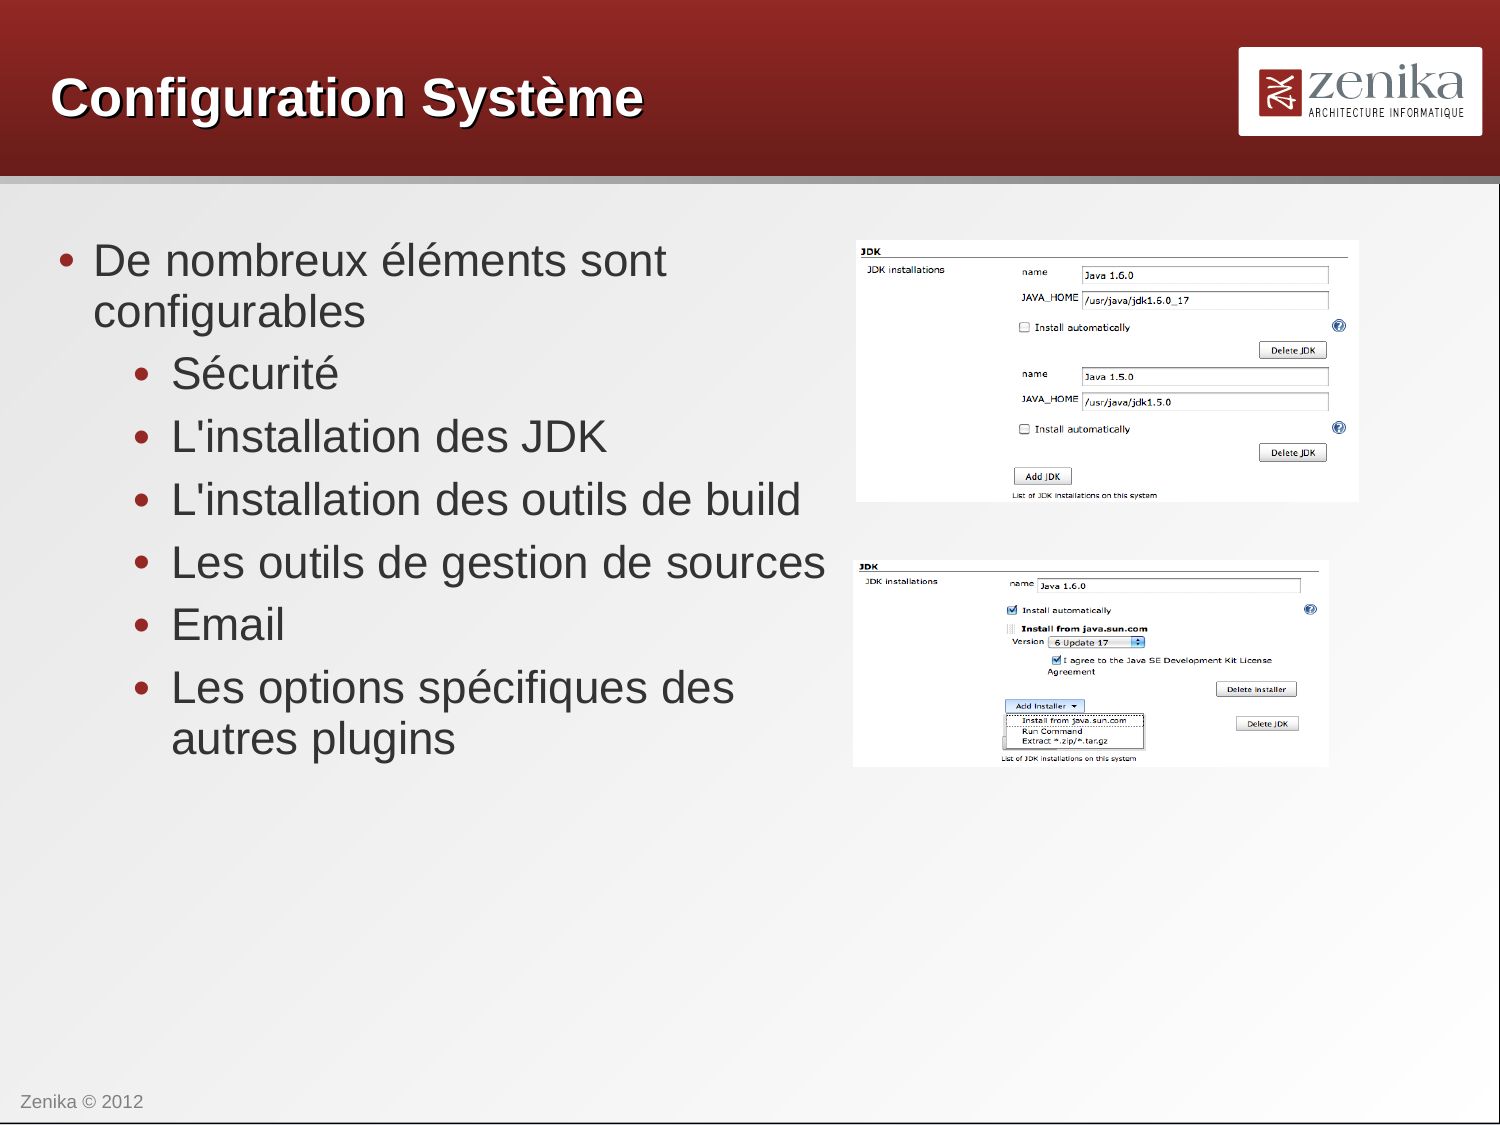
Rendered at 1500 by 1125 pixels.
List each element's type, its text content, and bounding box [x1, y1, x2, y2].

list De nombreux éléments sont configurables Sécurité L'installation des JDK L'installation des outils de build Les outils de gestion de sources Email Les options spécifiques des autres plugins [59, 234, 857, 1063]
picture [853, 560, 1329, 767]
title Configuration Système [50, 15, 1206, 180]
picture [856, 240, 1359, 502]
picture [1257, 58, 1464, 125]
